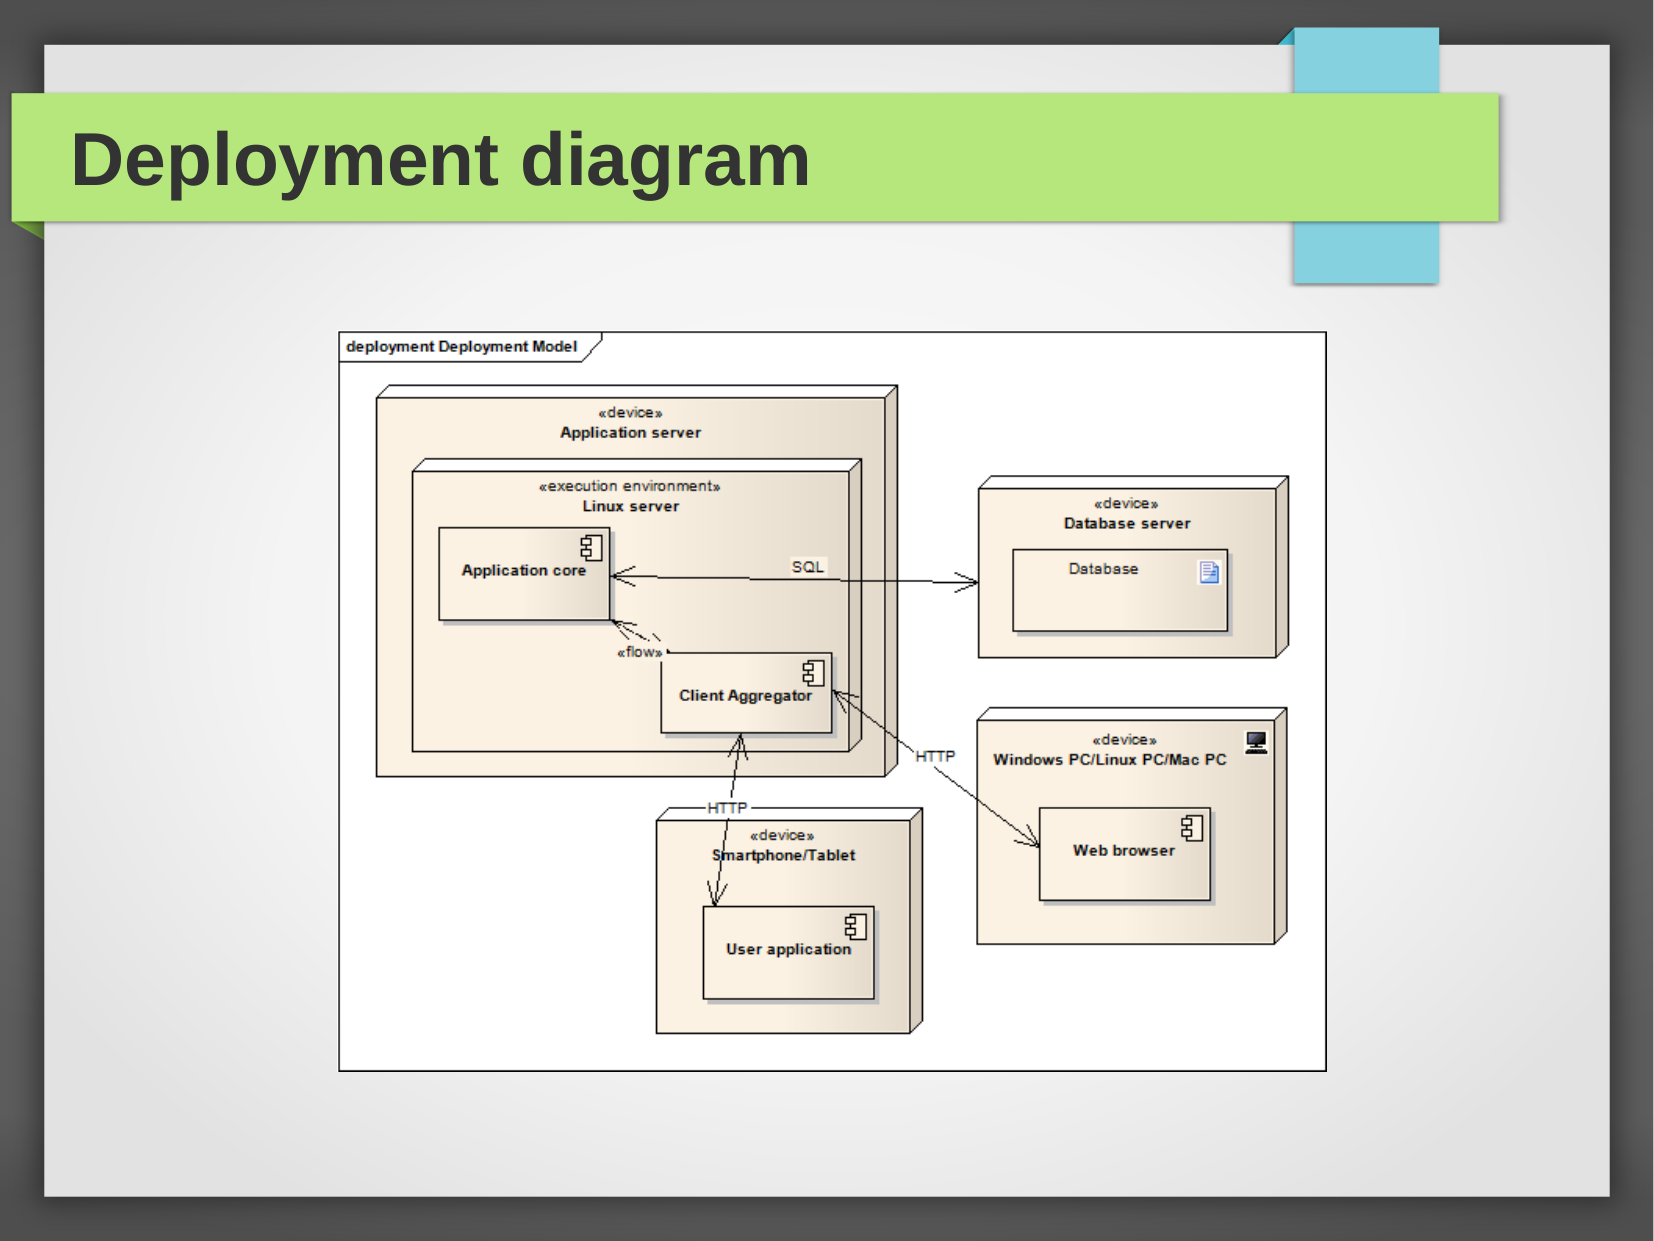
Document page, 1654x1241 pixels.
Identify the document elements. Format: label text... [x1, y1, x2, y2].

picture [0, 0, 1654, 1241]
title Deployment diagram [70, 106, 1229, 213]
